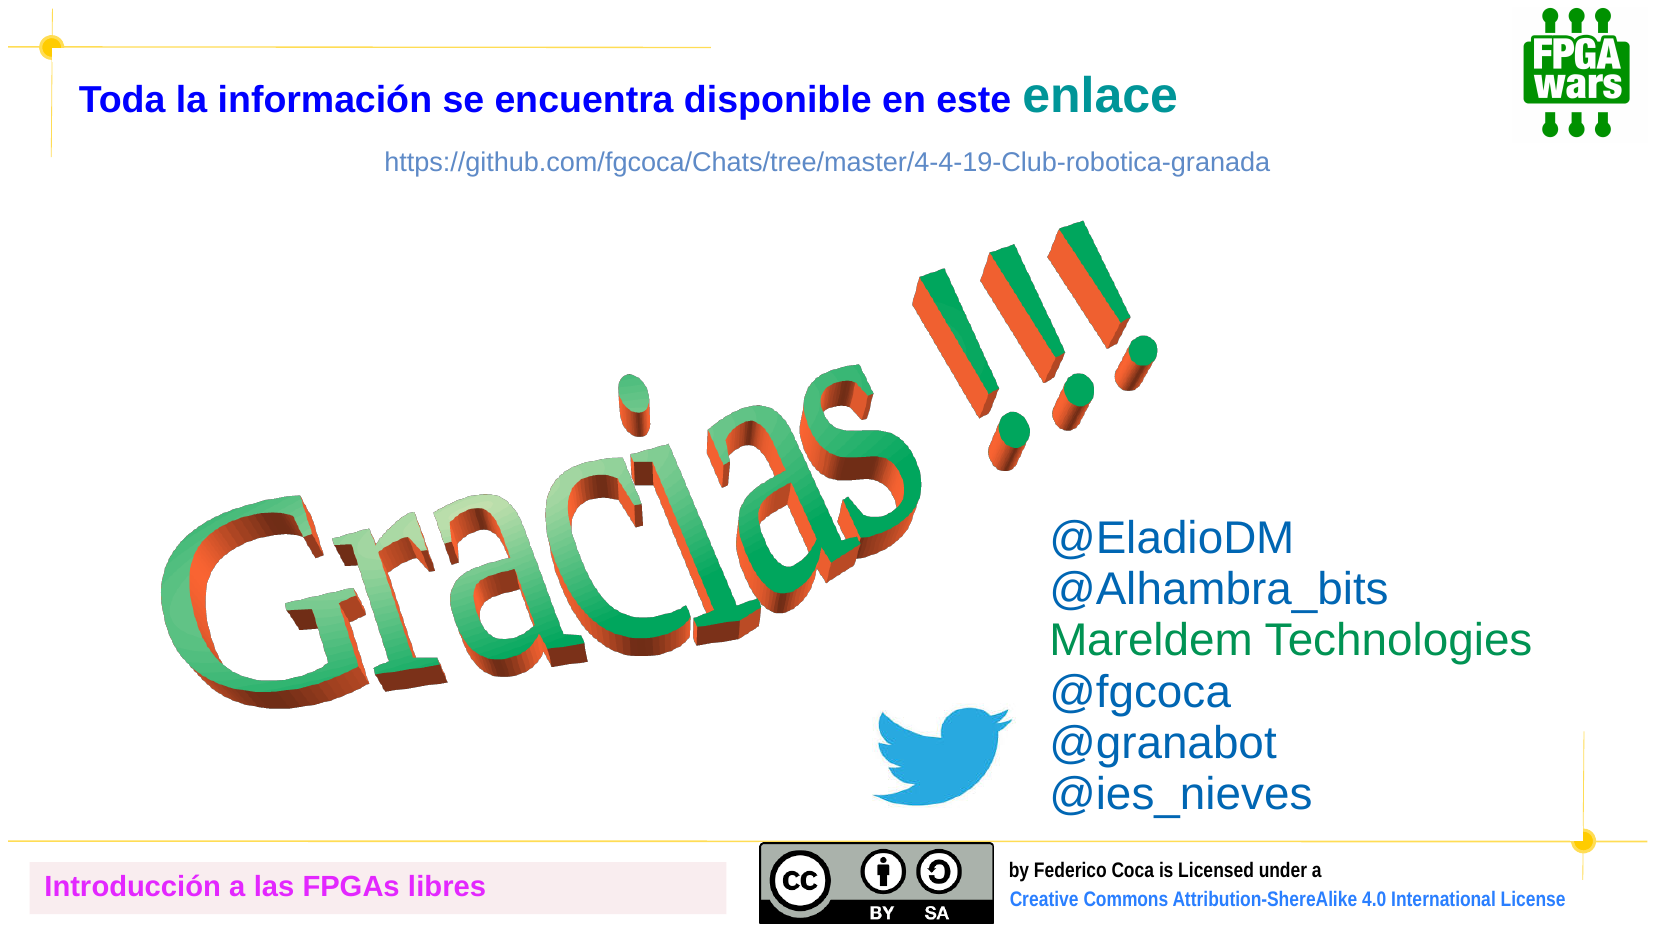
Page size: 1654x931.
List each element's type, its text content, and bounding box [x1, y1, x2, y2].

picture [856, 703, 1031, 810]
text_box Introducción a las FPGAs libres [29, 862, 727, 915]
text_box Toda la información se encuentra disponible en este enlace [63, 59, 1411, 131]
text_box @EladioDM @Alhambra_bits Mareldem Technologies @fgcoca @granabot @ies_nieves [1034, 504, 1577, 827]
text_box https://github.com/fgcoca/Chats/tree/master/4-4-19-Club-robotica-granada [361, 139, 1292, 186]
picture [1512, 7, 1648, 143]
